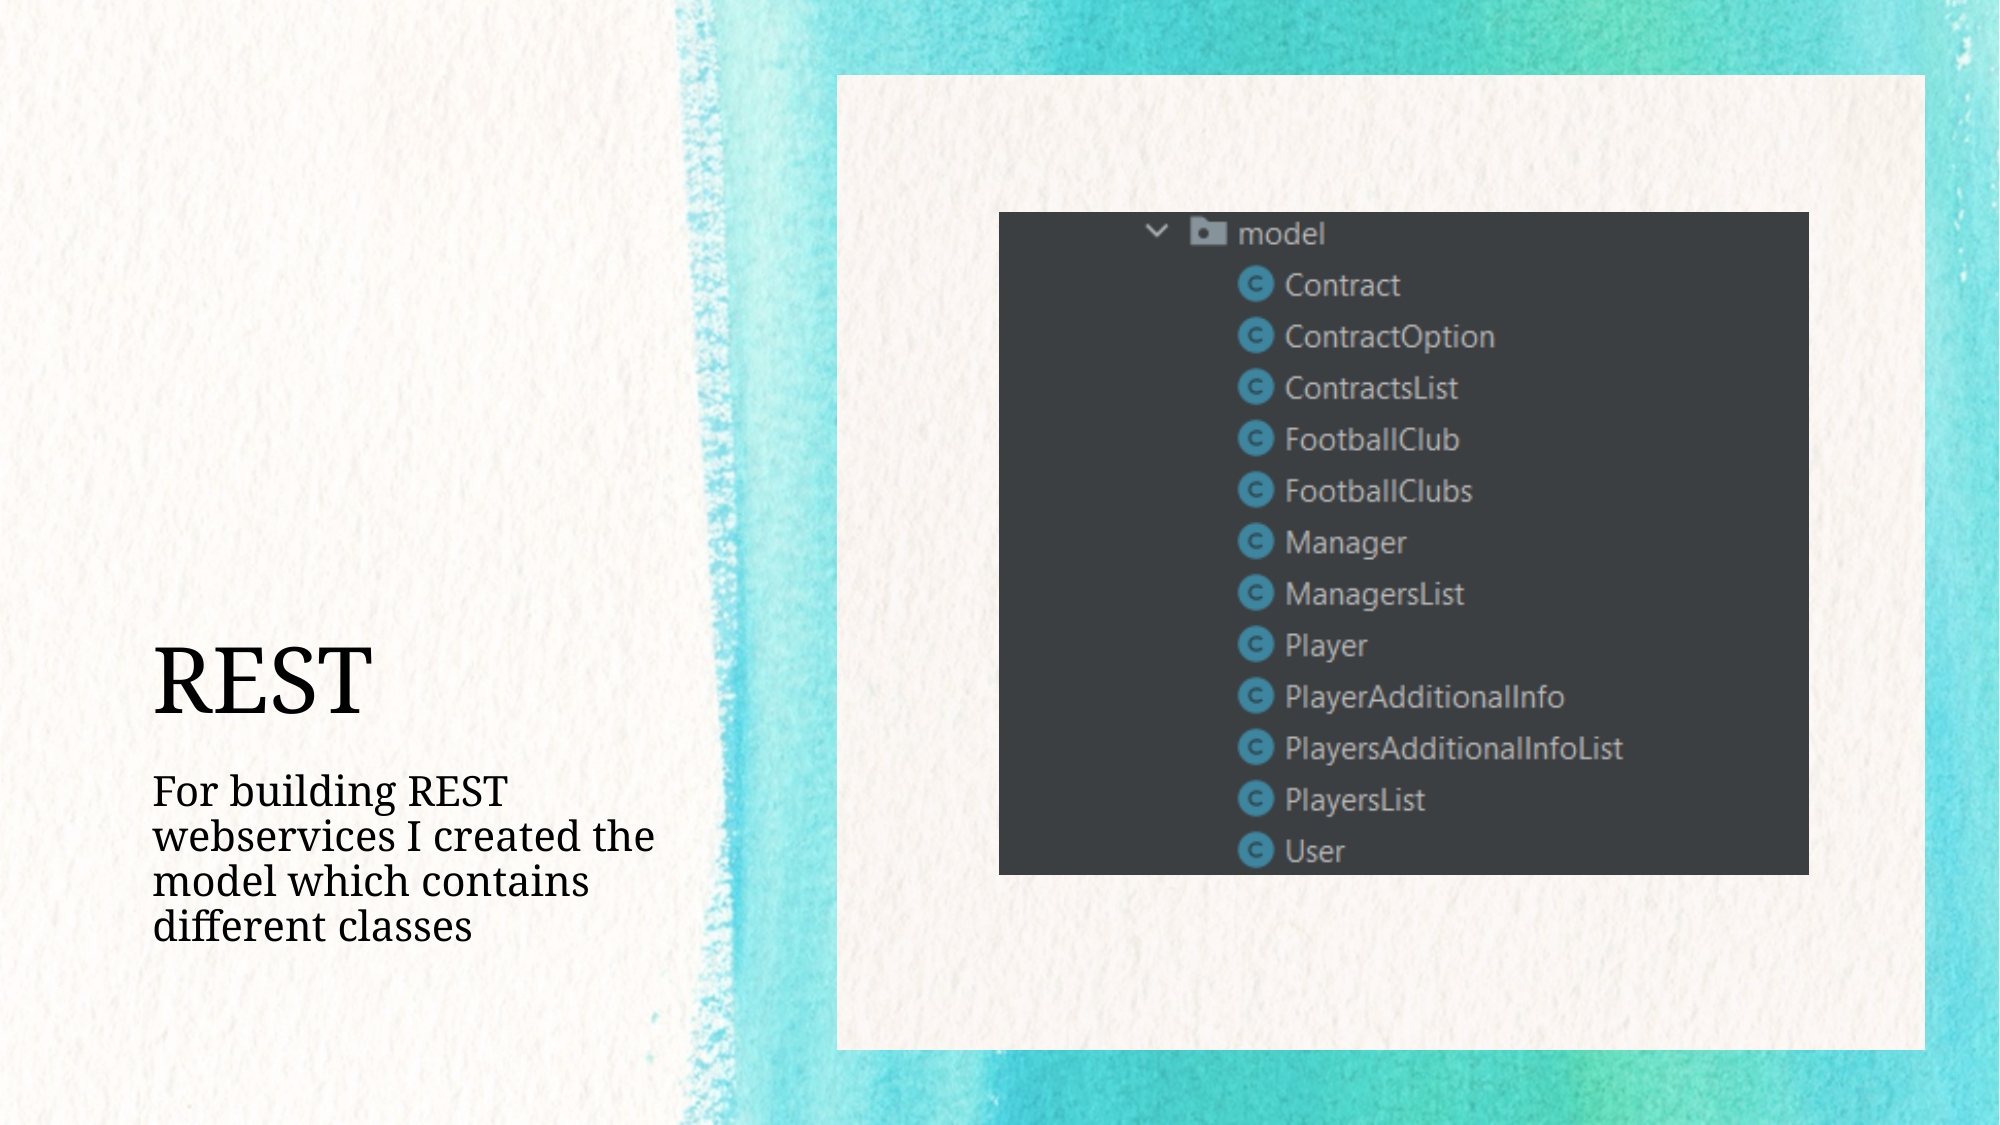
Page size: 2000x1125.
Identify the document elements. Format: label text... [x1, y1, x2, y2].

list For building REST webservices I created the model which contains different classes [137, 762, 675, 988]
picture [0, 0, 2000, 1125]
title REST [137, 425, 675, 741]
